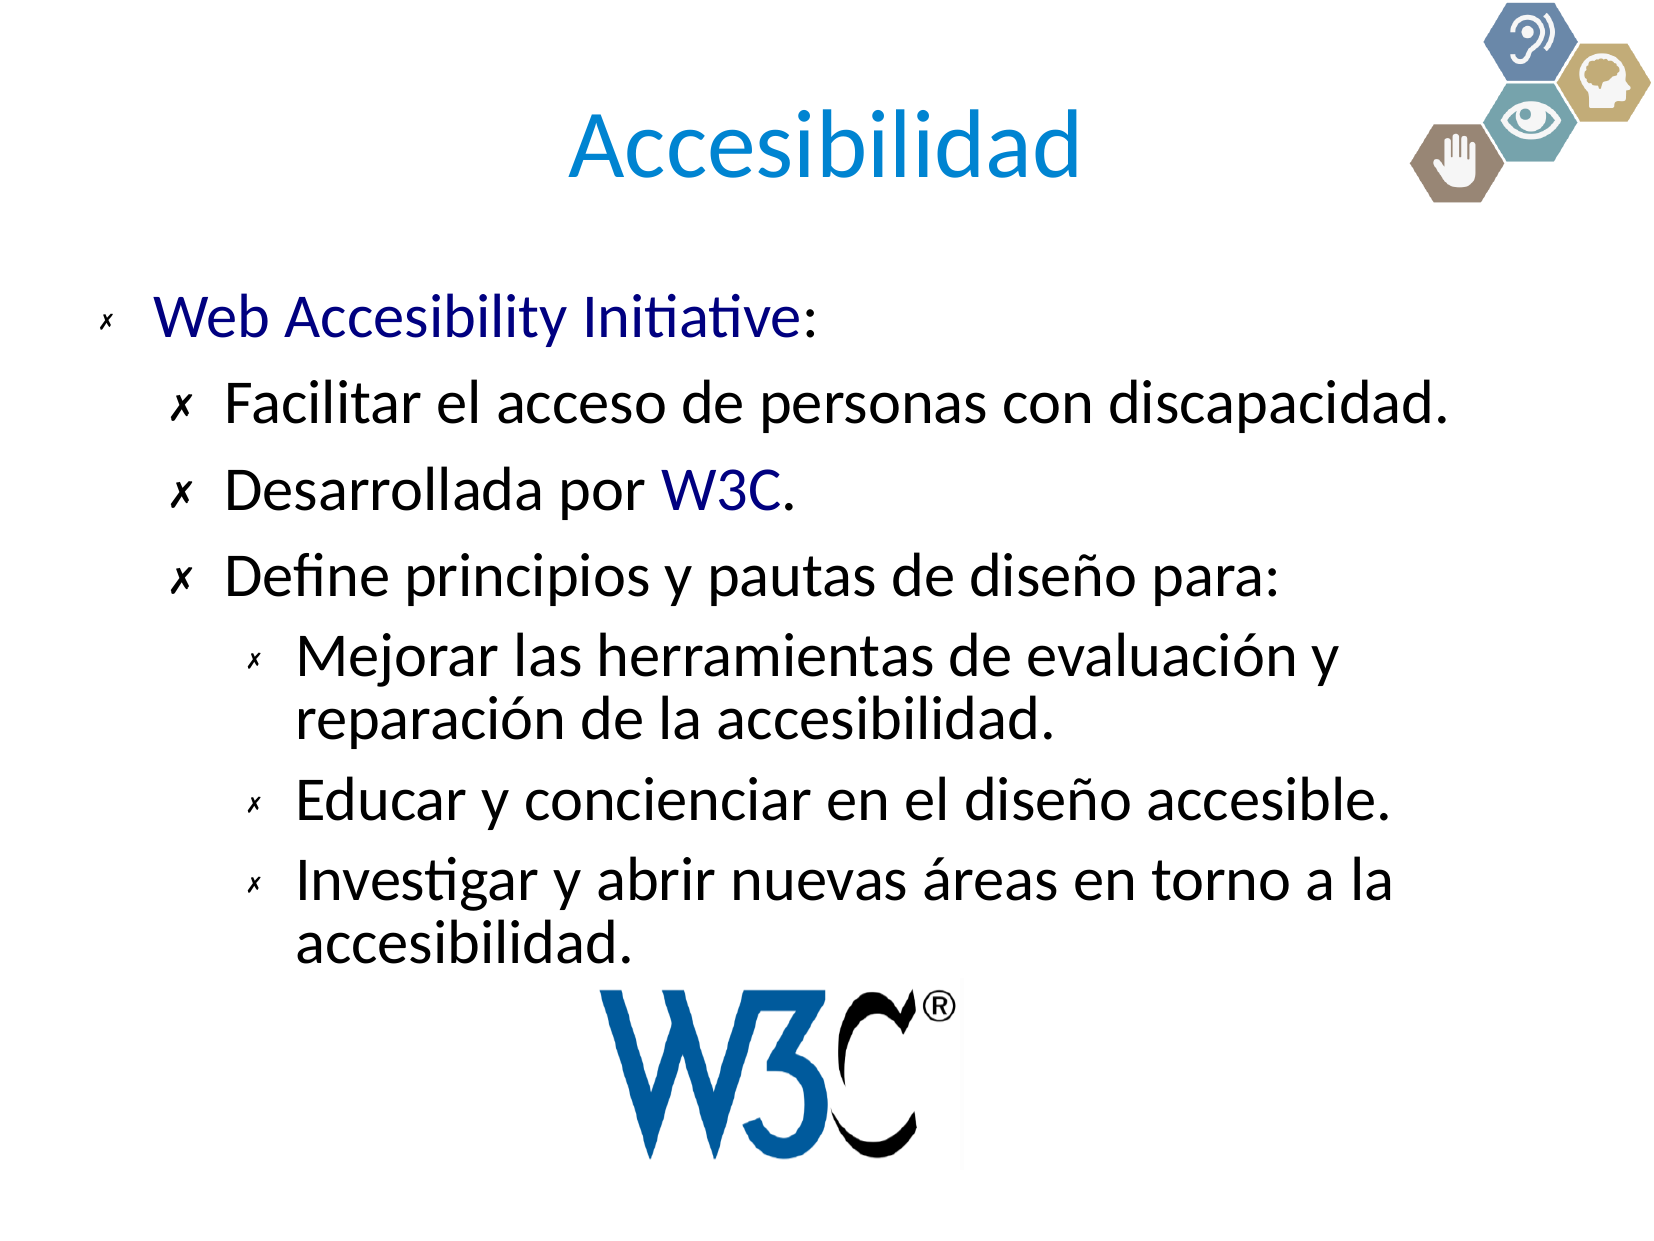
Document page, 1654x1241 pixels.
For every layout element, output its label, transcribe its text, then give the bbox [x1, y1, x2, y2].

list Web Accesibility Initiative: Facilitar el acceso de personas con discapacidad. Desarrollada por W3C. Define principios y pautas de diseño para: Mejorar las herramientas de evaluación y reparación de la accesibilidad. Educar y concienciar en el diseño accesible. Investigar y abrir nuevas áreas en torno a la accesibilidad. [82, 290, 1538, 1010]
title Accesibilidad [82, 49, 1571, 257]
picture [1405, 0, 1654, 206]
picture [595, 978, 964, 1170]
